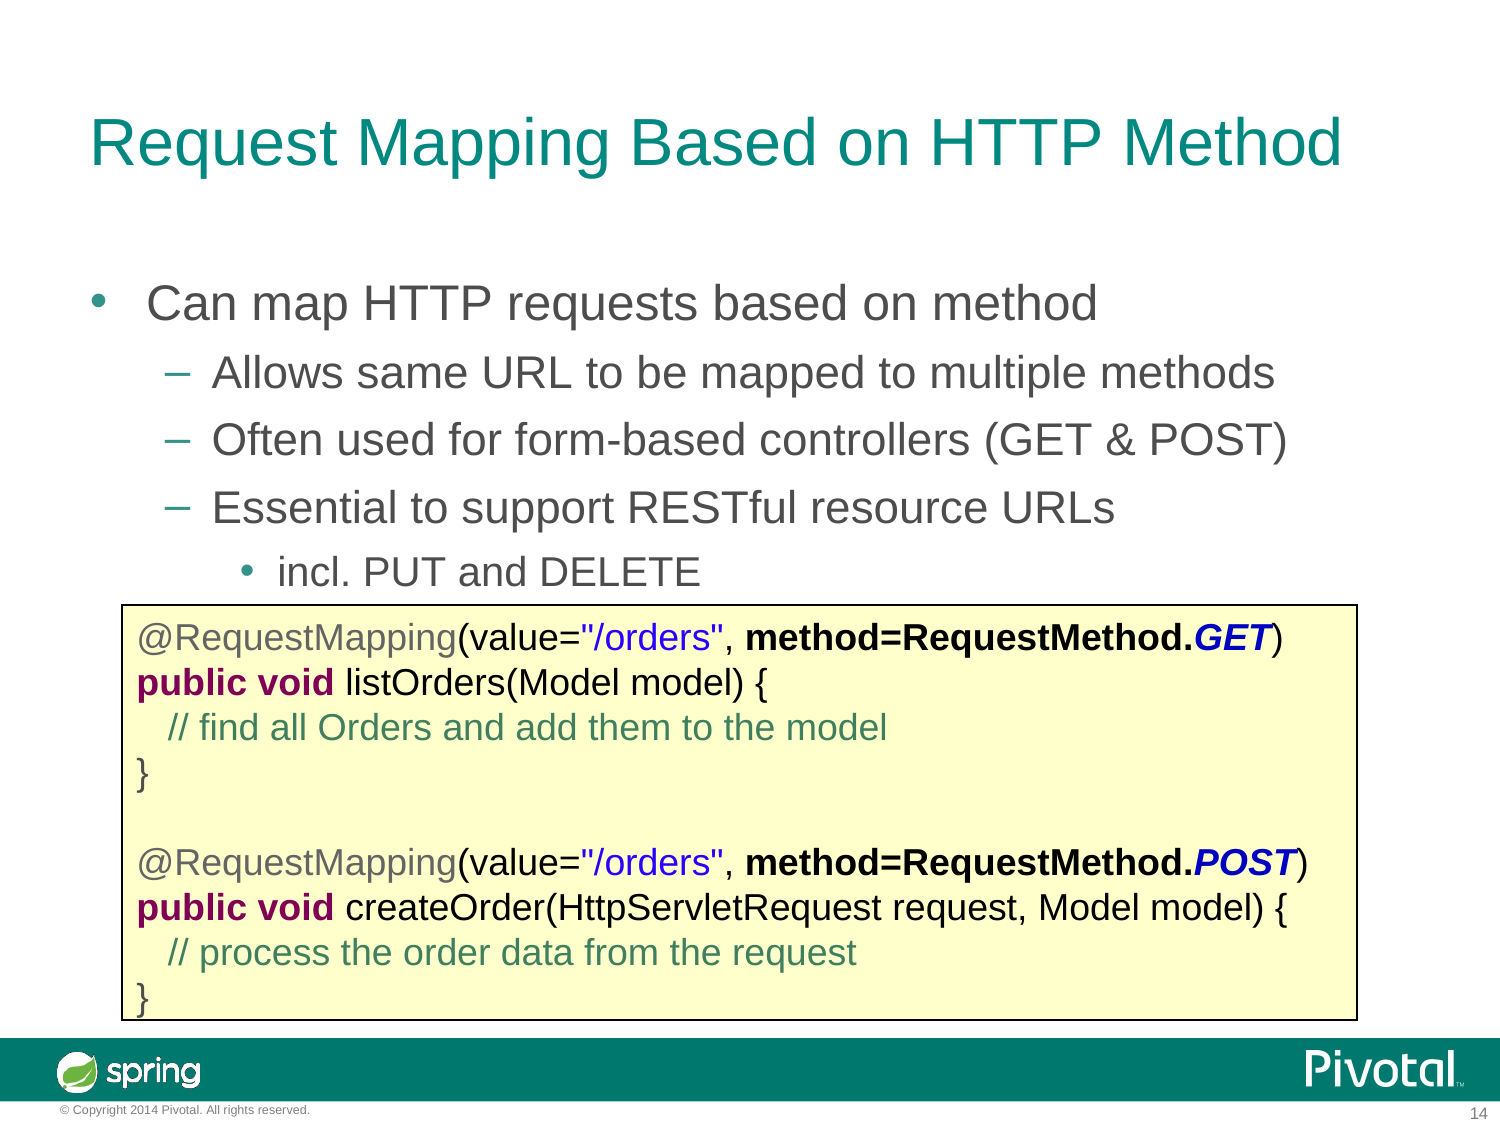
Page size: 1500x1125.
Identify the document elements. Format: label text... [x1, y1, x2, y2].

title Request Mapping Based on HTTP Method [75, 45, 1426, 233]
picture [32, 1041, 210, 1103]
picture [1306, 1050, 1464, 1087]
list Can map HTTP requests based on method Allows same URL to be mapped to multiple methods Often used for form-based controllers (GET & POST) Essential to support RESTful resource URLs incl. PUT and DELETE [75, 262, 1426, 1005]
text_box @RequestMapping(value="/orders", method=RequestMethod.GET) public void listOrders(Model model) { // find all Orders and add them to the model } @RequestMapping(value="/orders", method=RequestMethod.POST) public void createOrder(HttpServletRequest request, Model model) { // process the order data from the request } [121, 605, 1358, 1021]
